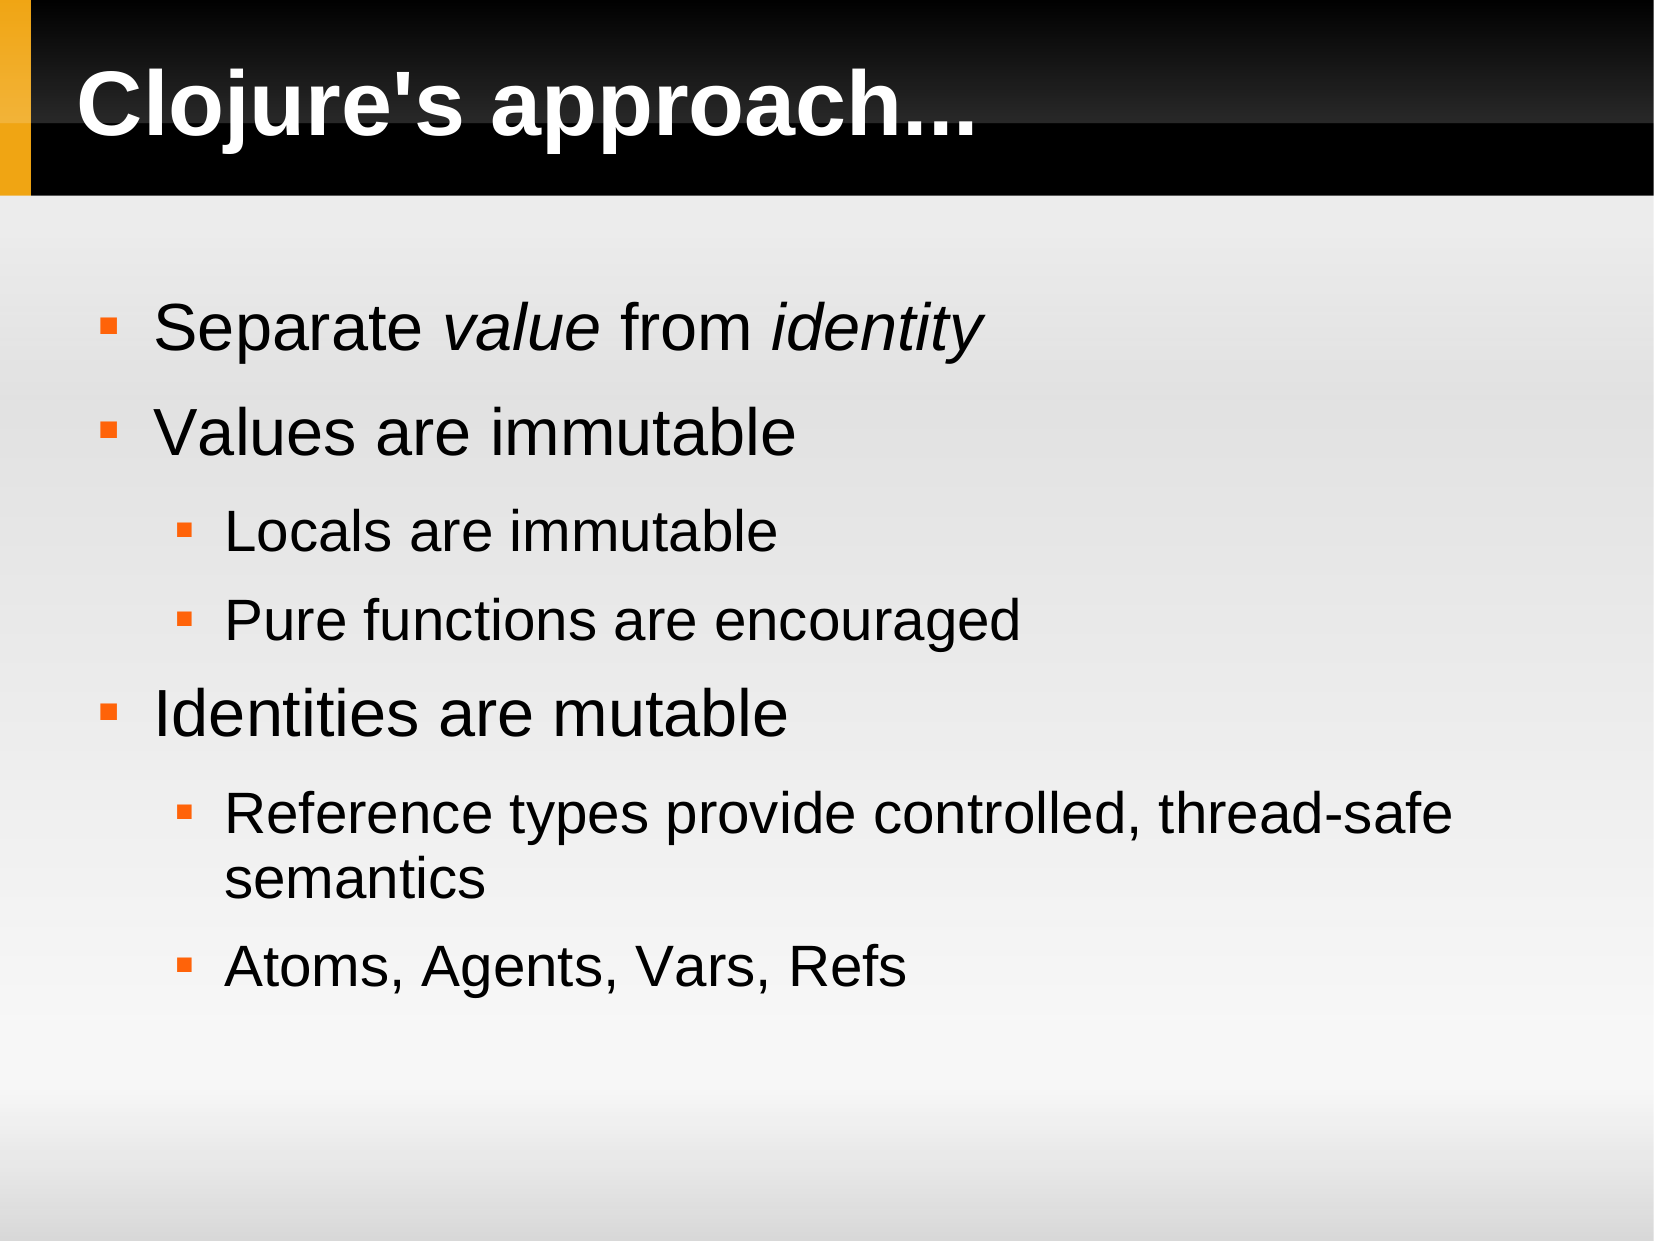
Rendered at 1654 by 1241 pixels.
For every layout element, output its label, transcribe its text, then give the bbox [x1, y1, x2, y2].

title Clojure's approach... [76, 0, 1565, 208]
picture [0, 0, 1654, 1241]
list Separate value from identity Values are immutable Locals are immutable Pure functions are encouraged Identities are mutable Reference types provide controlled, thread-safe semantics Atoms, Agents, Vars, Refs [82, 290, 1571, 1109]
